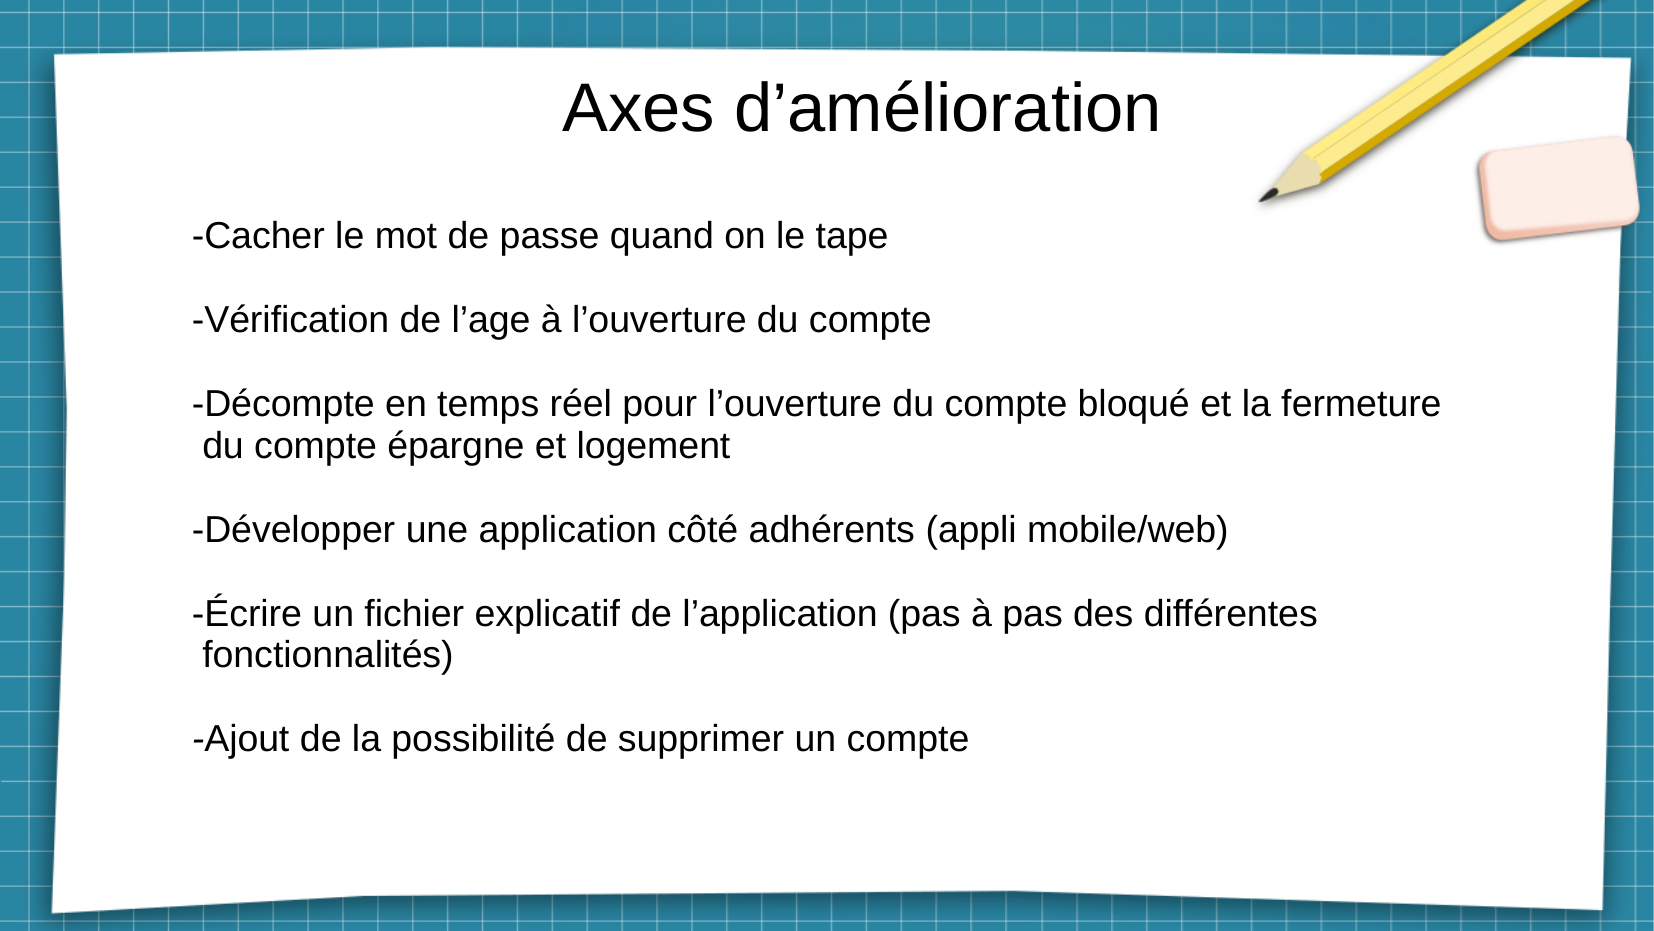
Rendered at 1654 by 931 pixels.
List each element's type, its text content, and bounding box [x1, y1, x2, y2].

picture [0, 0, 1654, 931]
text_box -Cacher le mot de passe quand on le tape -Vérification de l’age à l’ouverture du compte -Décompte en temps réel pour l’ouverture du compte bloqué et la fermeture du compte épargne et logement -Développer une application côté adhérents (appli mobile/web) -Écrire un fichier explicatif de l’application (pas à pas des différentes fonctionnalités) -Ajout de la possibilité de supprimer un compte [177, 206, 1477, 768]
title Axes d’amélioration [118, 29, 1607, 185]
